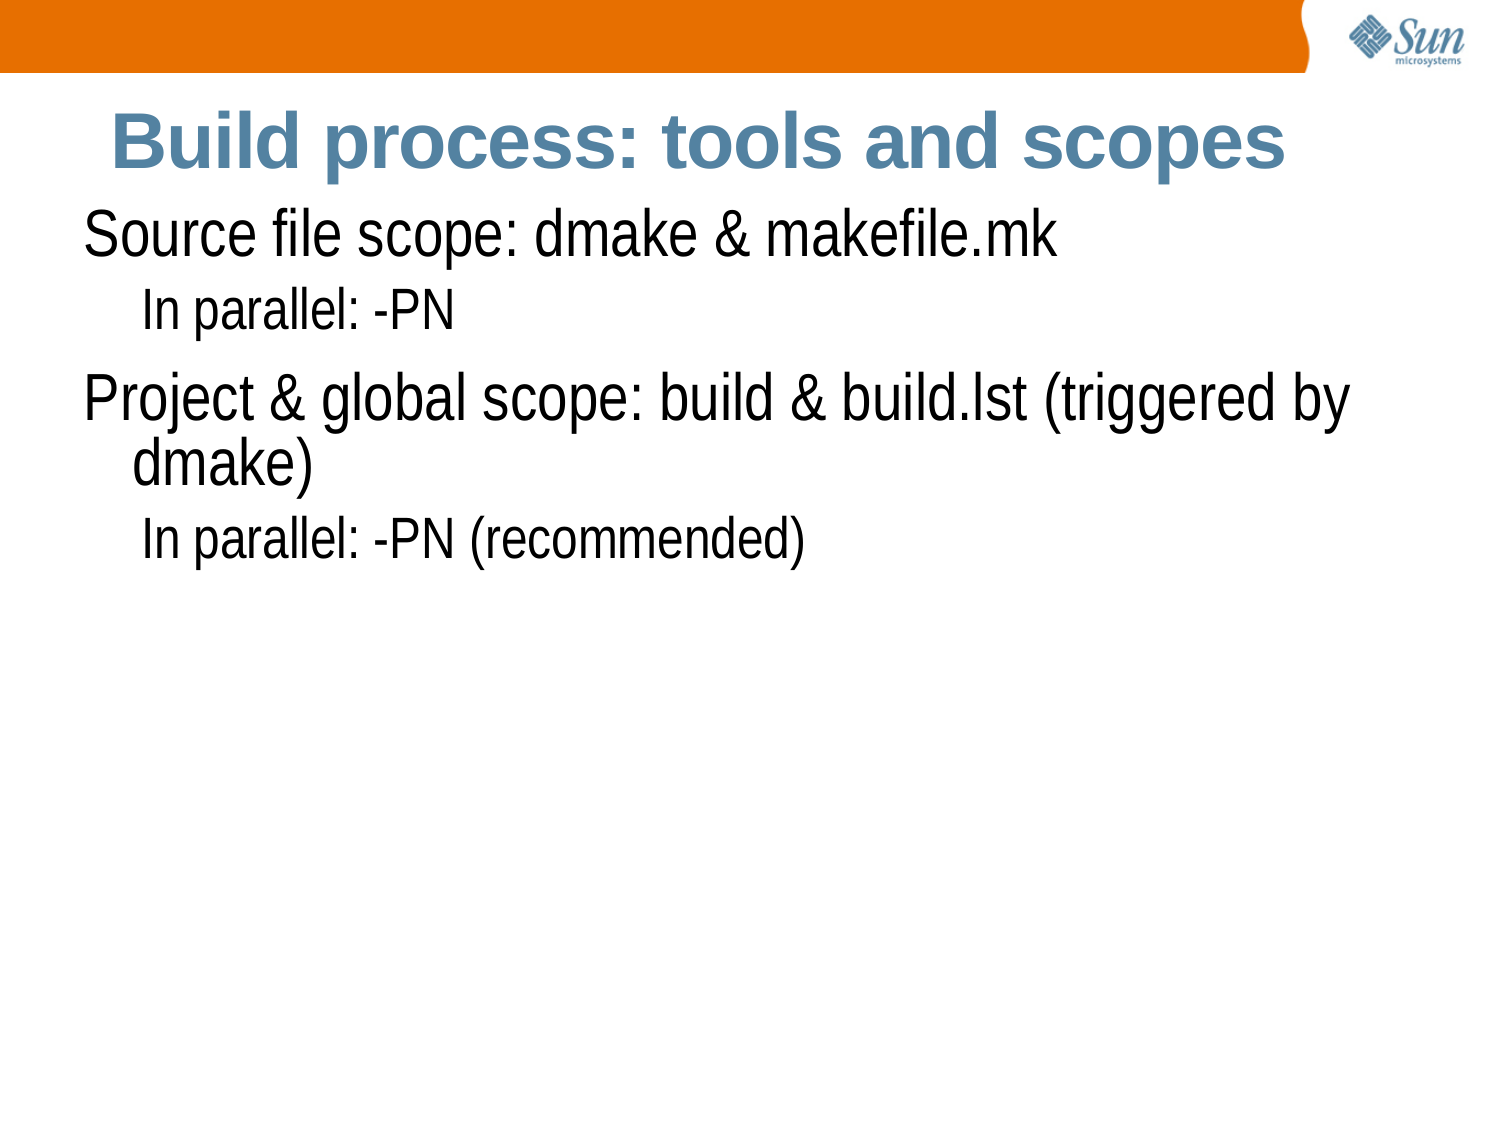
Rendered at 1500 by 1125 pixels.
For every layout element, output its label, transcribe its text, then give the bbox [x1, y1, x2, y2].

list Source file scope: dmake & makefile.mk In parallel: -PN Project & global scope: build & build.lst (triggered by dmake) In parallel: -PN (recommended) [64, 204, 1402, 1012]
title Build process: tools and scopes [75, 104, 1438, 209]
picture [0, 0, 1500, 73]
